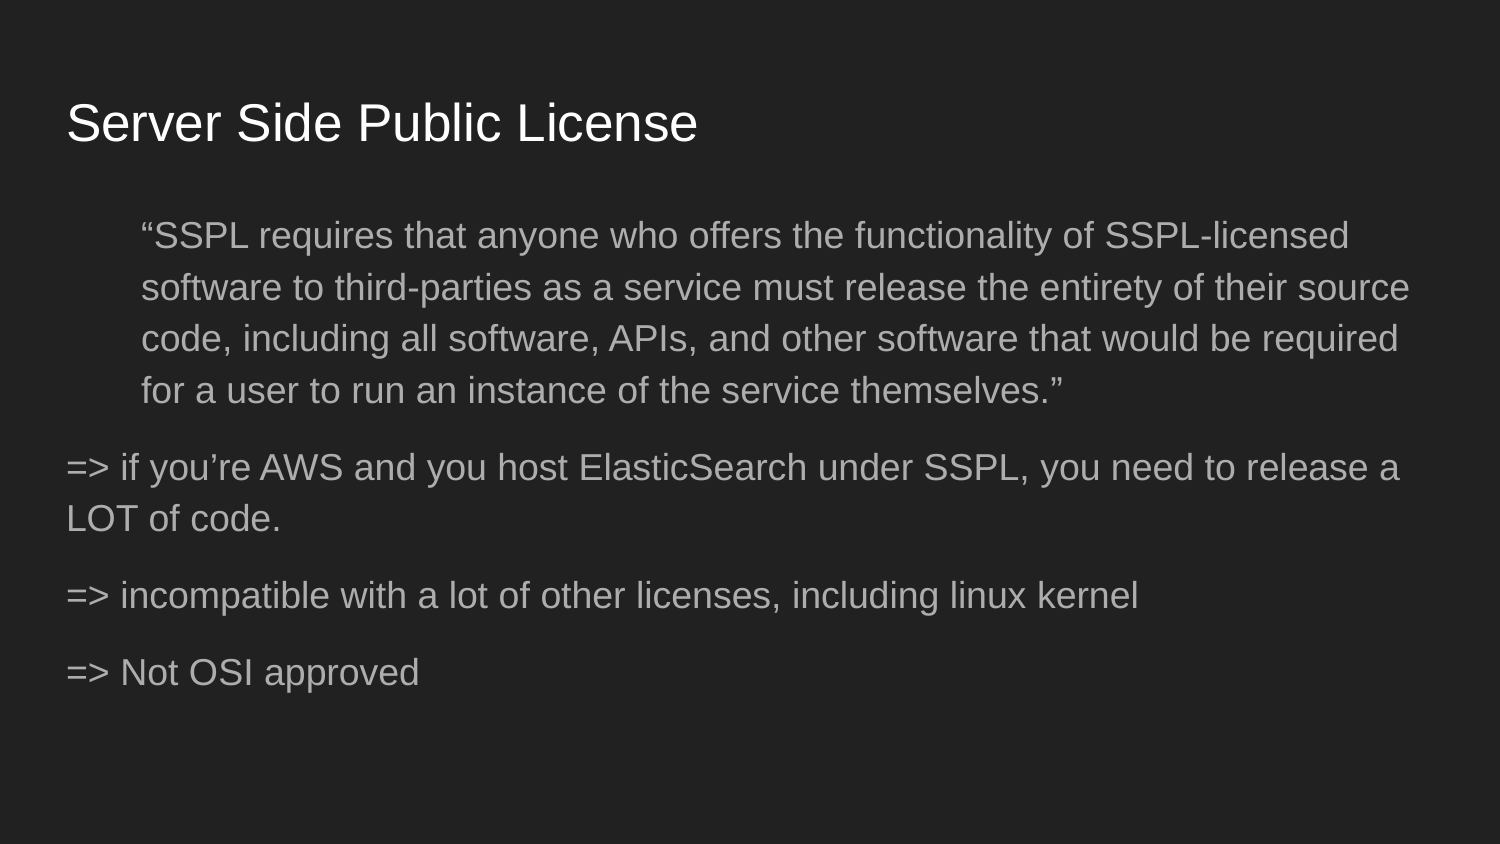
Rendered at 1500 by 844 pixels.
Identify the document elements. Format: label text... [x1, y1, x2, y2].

list “SSPL requires that anyone who offers the functionality of SSPL-licensed software to third-parties as a service must release the entirety of their source code, including all software, APIs, and other software that would be required for a user to run an instance of the service themselves.” => if you’re AWS and you host ElasticSearch under SSPL, you need to release a LOT of code. => incompatible with a lot of other licenses, including linux kernel => Not OSI approved [51, 189, 1449, 750]
title Server Side Public License [51, 72, 1449, 167]
